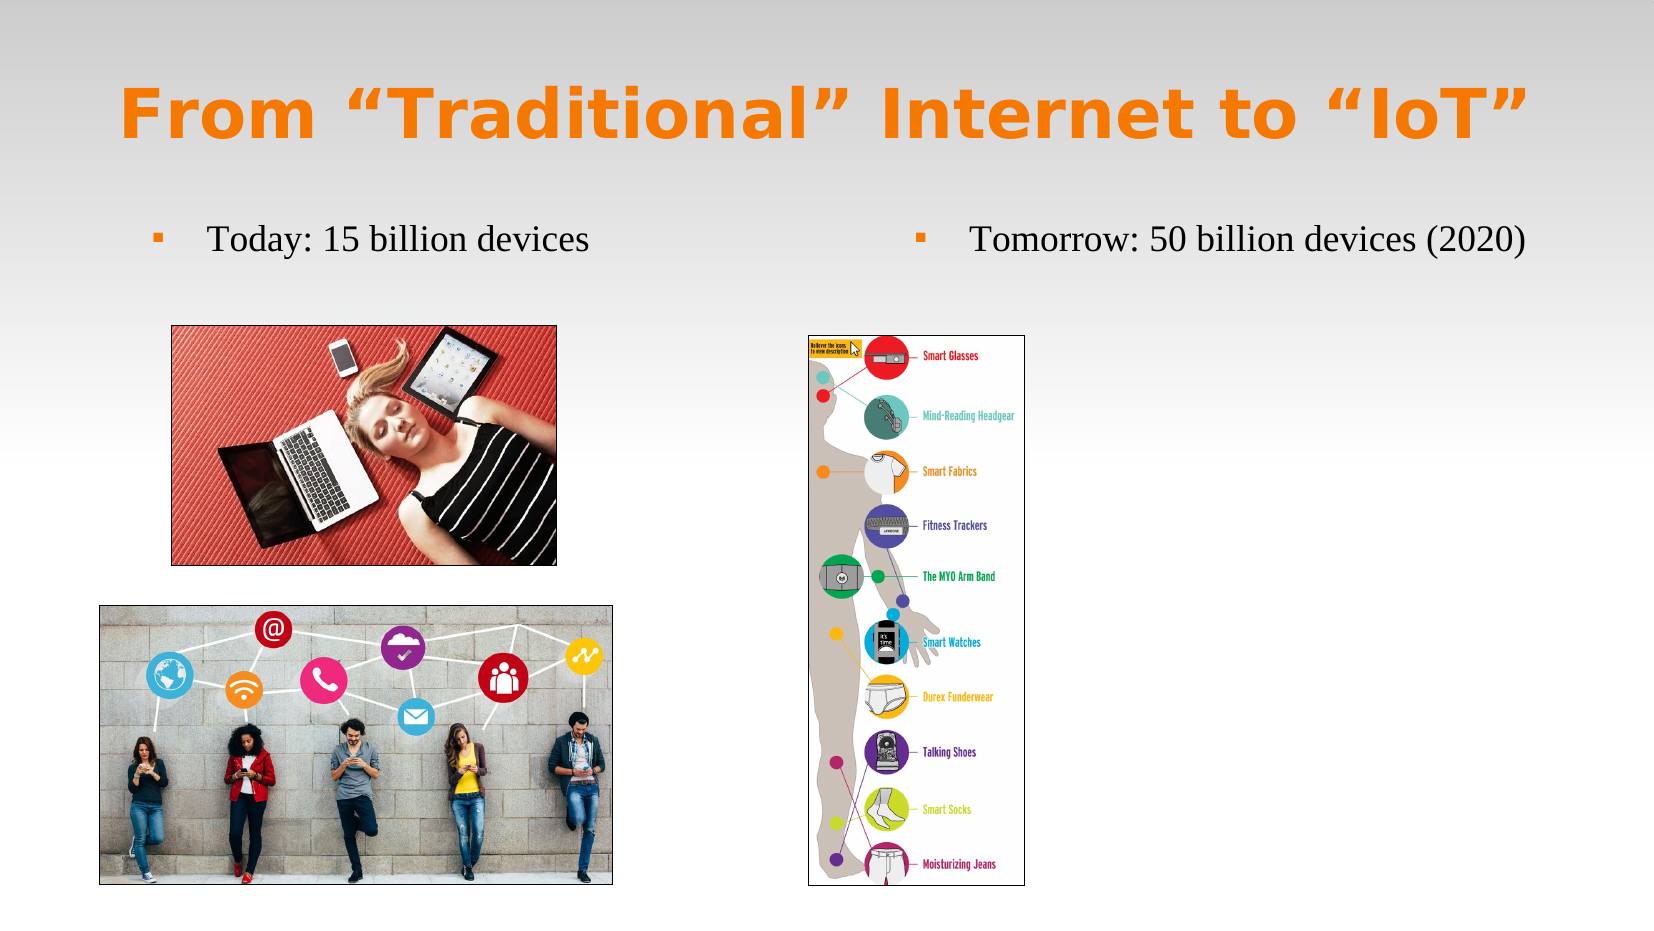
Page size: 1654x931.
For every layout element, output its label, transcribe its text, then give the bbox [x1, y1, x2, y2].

picture [808, 335, 1025, 886]
picture [99, 605, 613, 885]
title From “Traditional” Internet to “IoT” [82, 37, 1571, 193]
list Tomorrow: 50 billion devices (2020) [845, 217, 1572, 832]
picture [171, 325, 557, 566]
list Today: 15 billion devices [82, 217, 809, 832]
